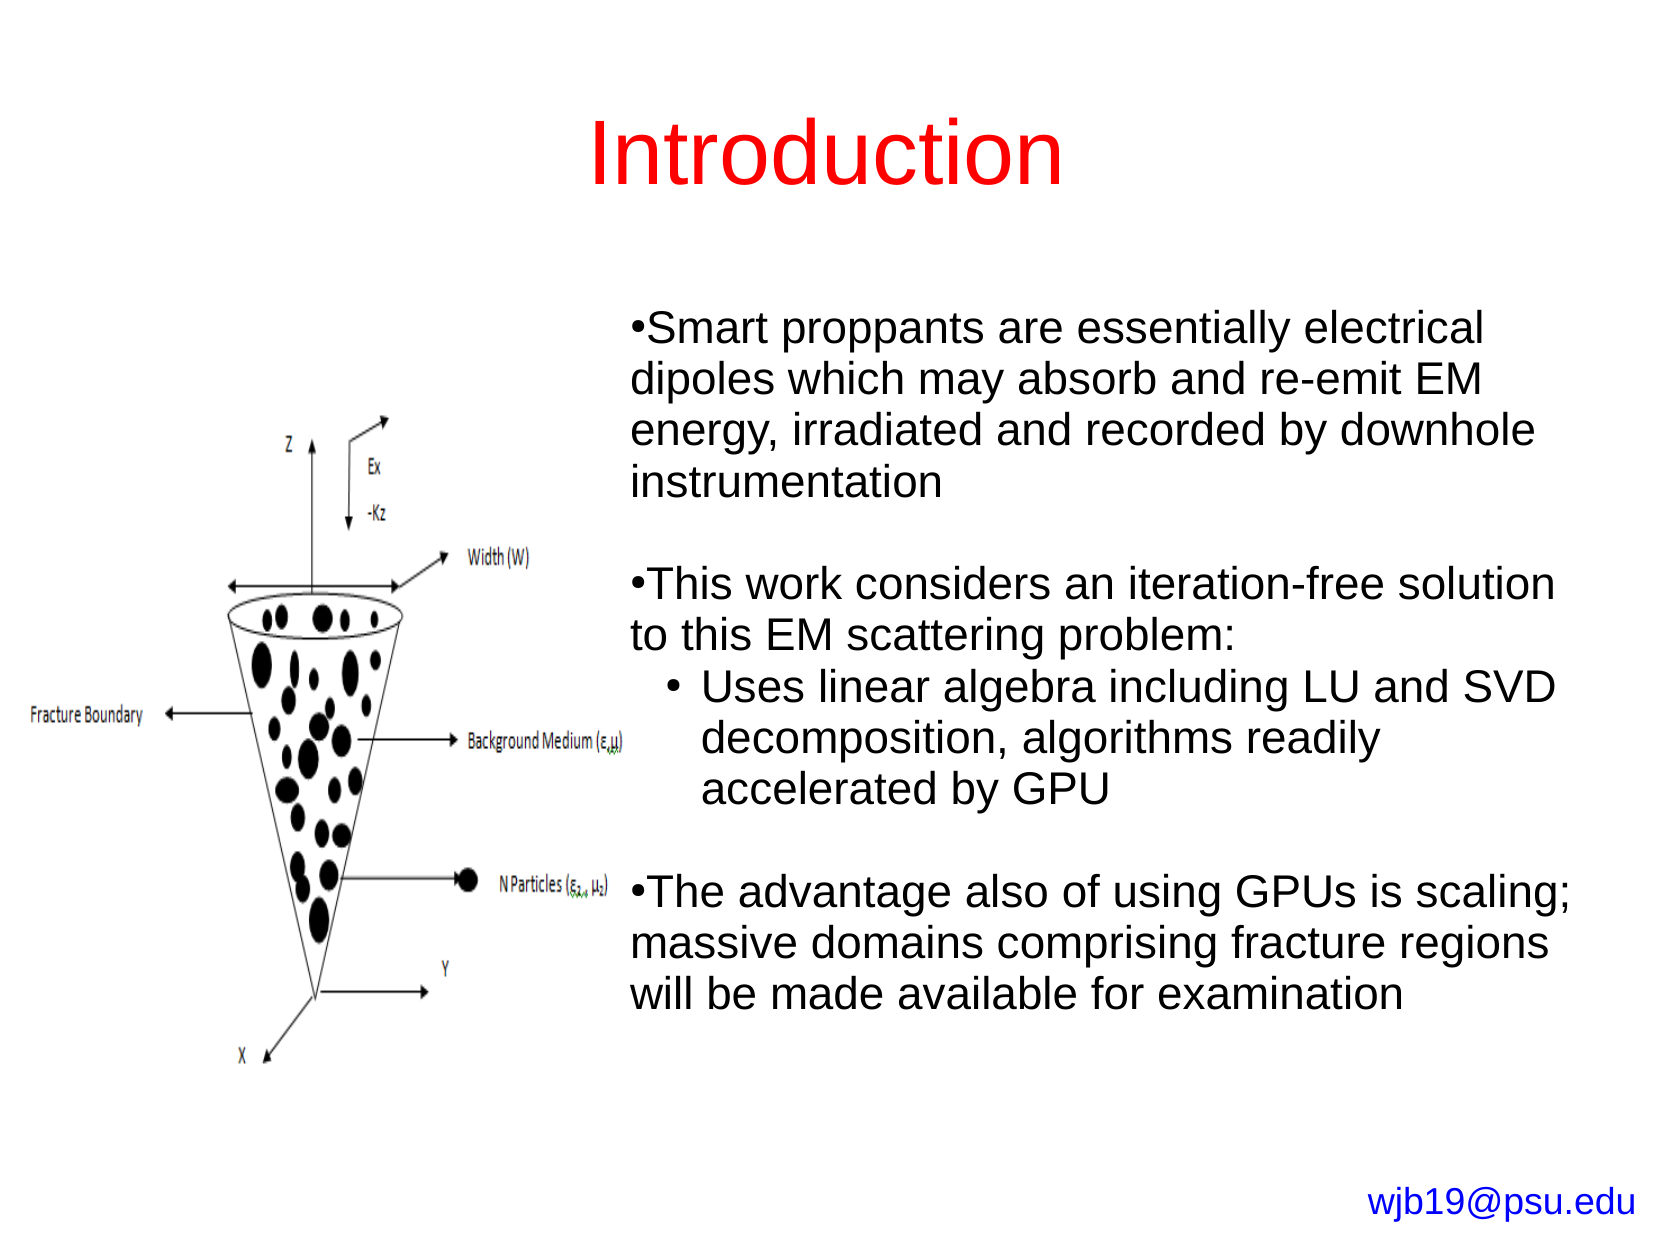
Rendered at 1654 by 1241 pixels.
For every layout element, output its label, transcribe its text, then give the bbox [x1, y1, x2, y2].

subtitle Smart proppants are essentially electrical dipoles which may absorb and re-emit EM energy, irradiated and recorded by downhole instrumentation This work considers an iteration-free solution to this EM scattering problem: Uses linear algebra including LU and SVD decomposition, algorithms readily accelerated by GPU The advantage also of using GPUs is scaling; massive domains comprising fracture regions will be made available for examination [630, 301, 1606, 1221]
picture [28, 404, 630, 1081]
text_box wjb19@psu.edu [1353, 1173, 1652, 1231]
title Introduction [82, 49, 1571, 257]
